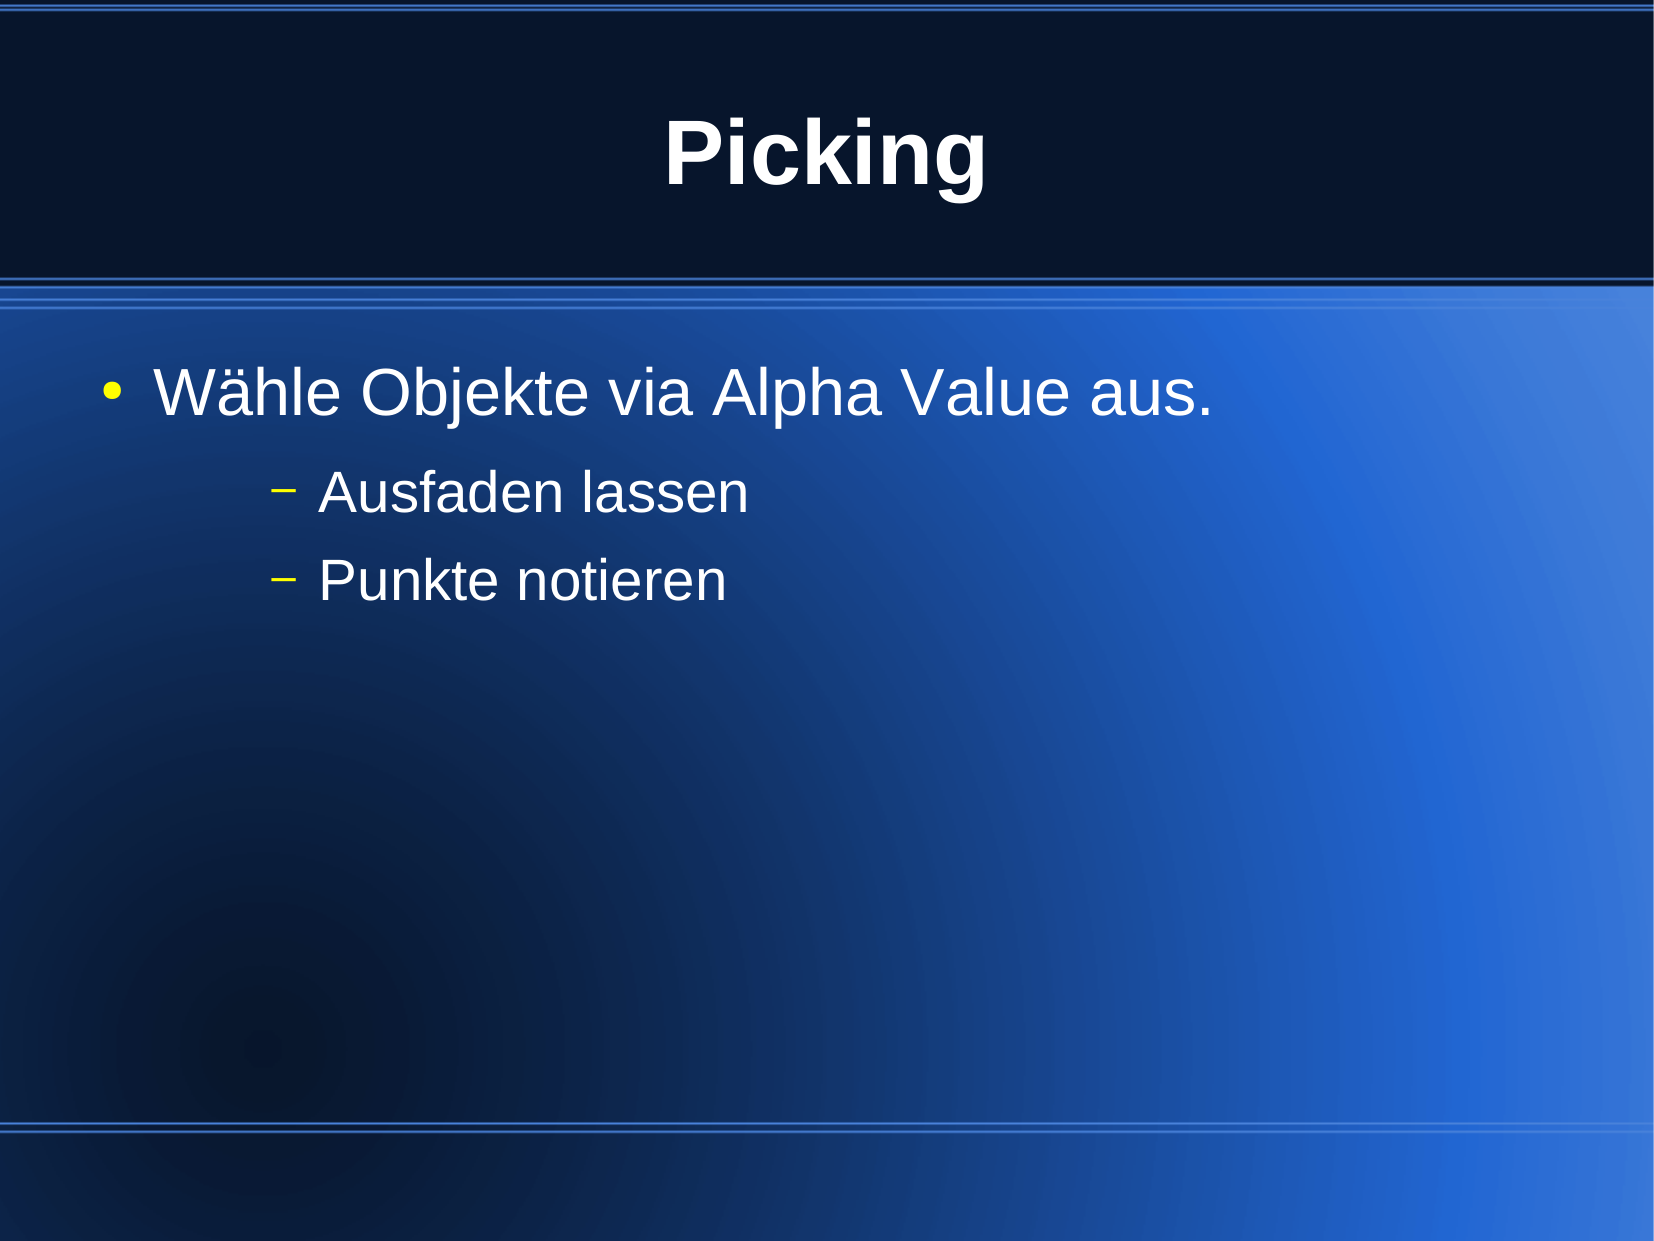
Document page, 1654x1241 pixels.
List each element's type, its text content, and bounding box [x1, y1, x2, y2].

picture [0, 0, 1654, 1241]
list Wähle Objekte via Alpha Value aus. Ausfaden lassen Punkte notieren [82, 355, 1571, 1043]
title Picking [82, 56, 1571, 250]
